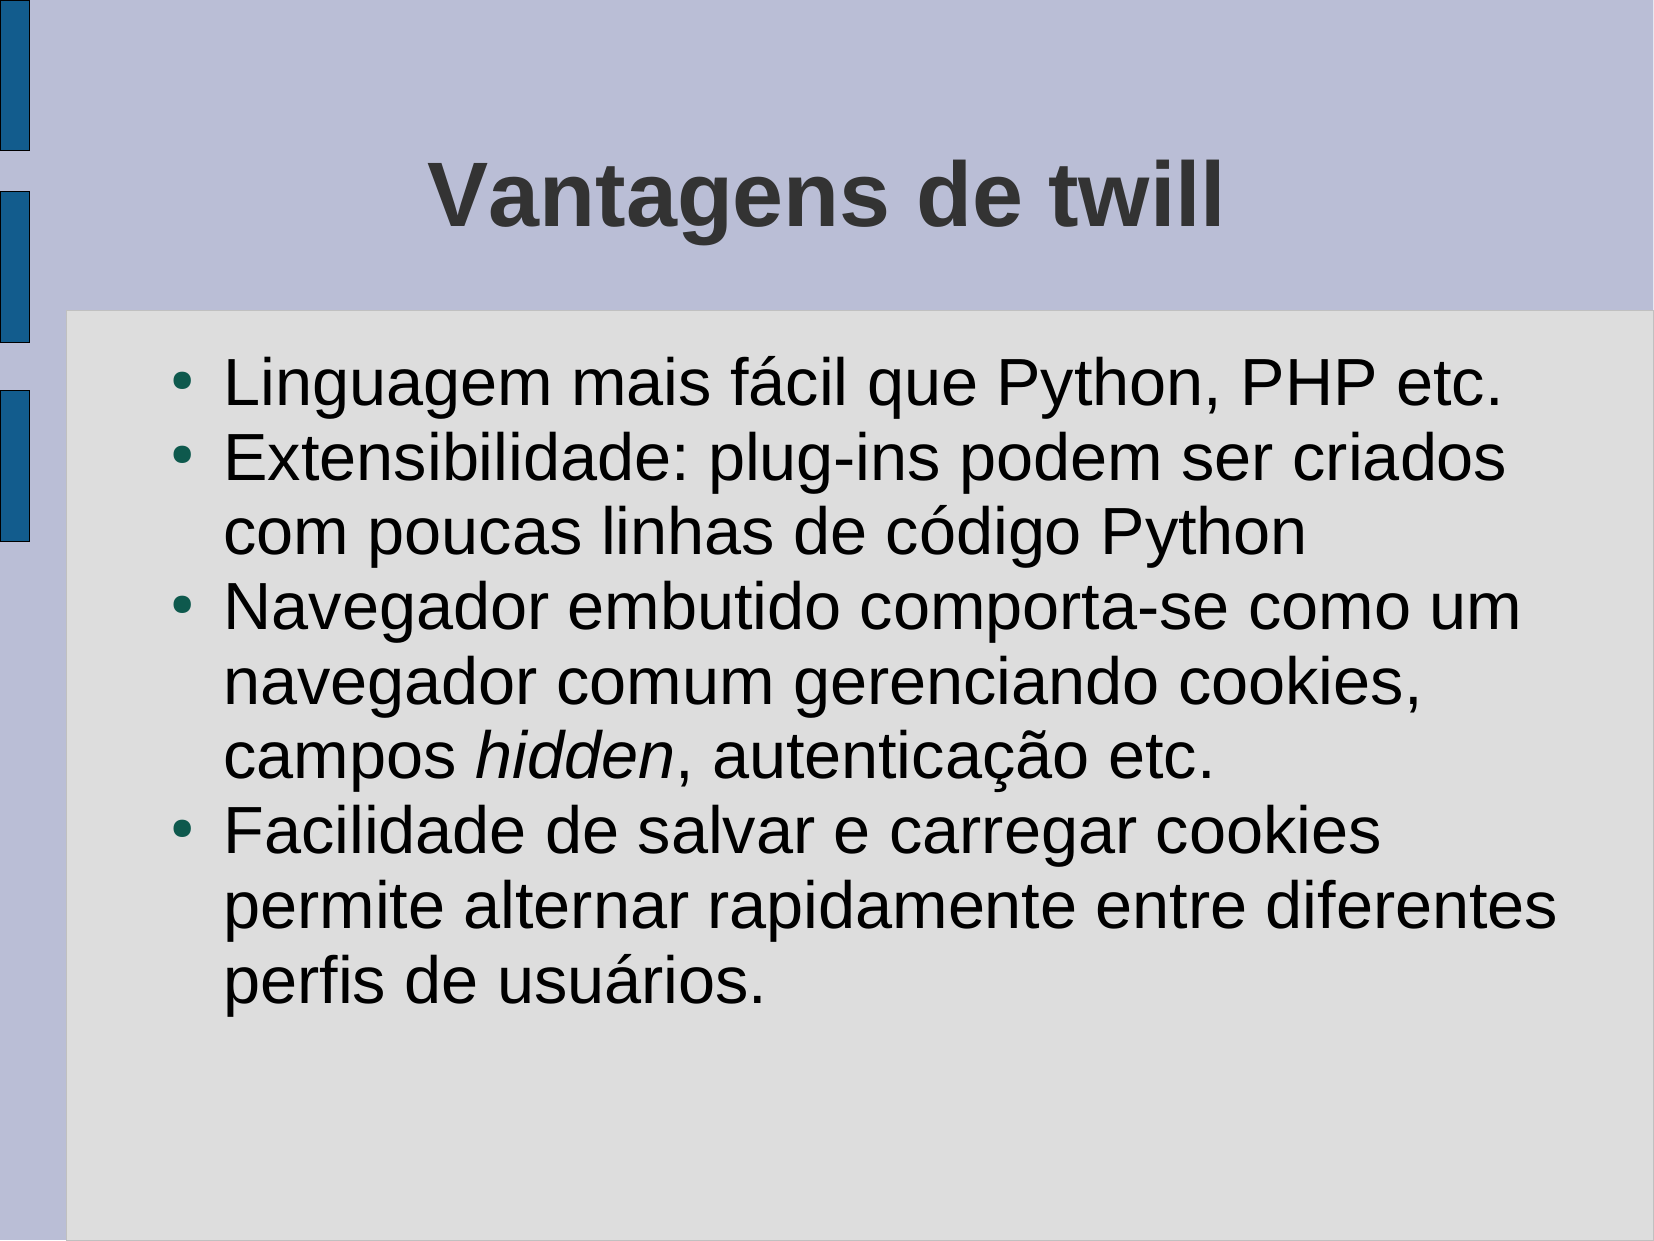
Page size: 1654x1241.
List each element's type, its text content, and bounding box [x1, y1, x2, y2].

title Vantagens de twill [121, 91, 1534, 299]
list Linguagem mais fácil que Python, PHP etc. Extensibilidade: plug-ins podem ser criados com poucas linhas de código Python Navegador embutido comporta-se como um navegador comum gerenciando cookies, campos hidden, autenticação etc. Facilidade de salvar e carregar cookies permite alternar rapidamente entre diferentes perfis de usuários. [152, 344, 1576, 1127]
